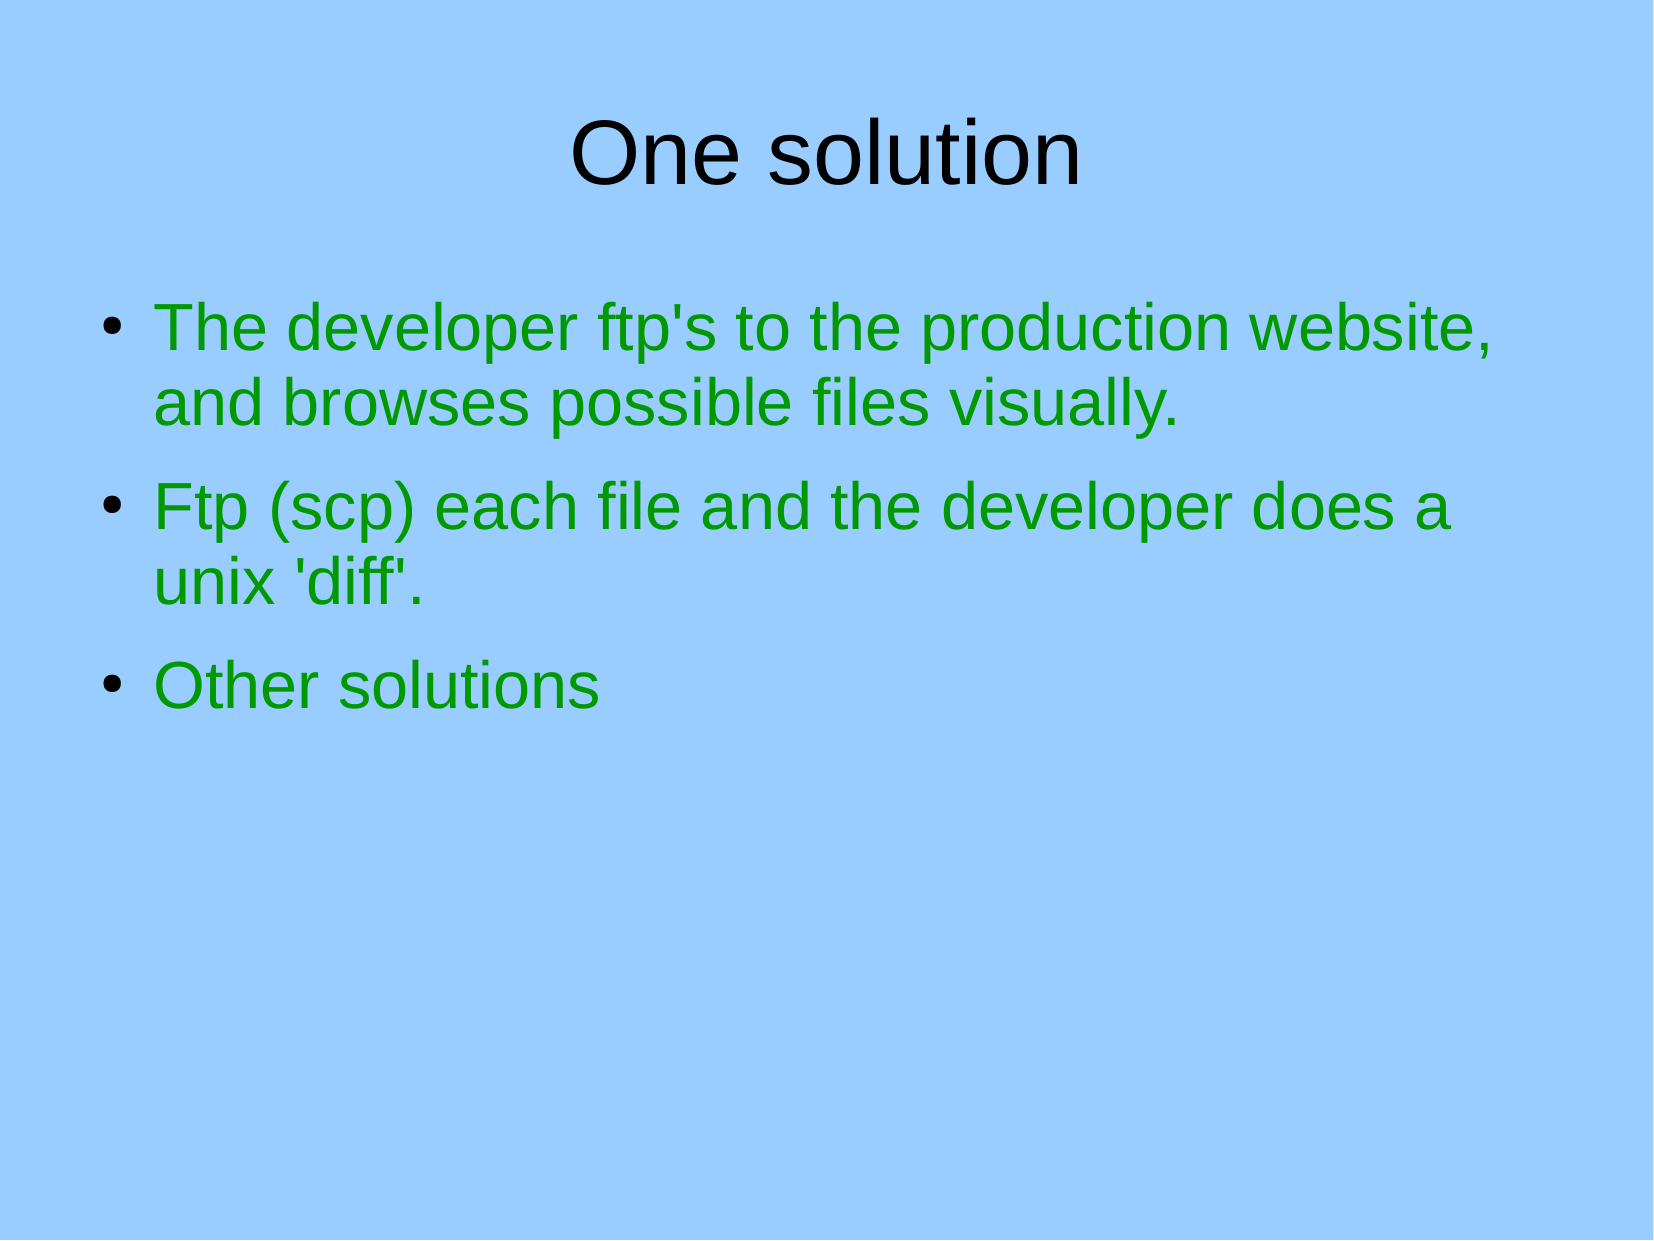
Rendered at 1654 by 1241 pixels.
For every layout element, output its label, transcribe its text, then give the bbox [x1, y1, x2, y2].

list The developer ftp's to the production website, and browses possible files visually. Ftp (scp) each file and the developer does a unix 'diff'. Other solutions [82, 290, 1538, 1010]
title One solution [82, 49, 1571, 257]
